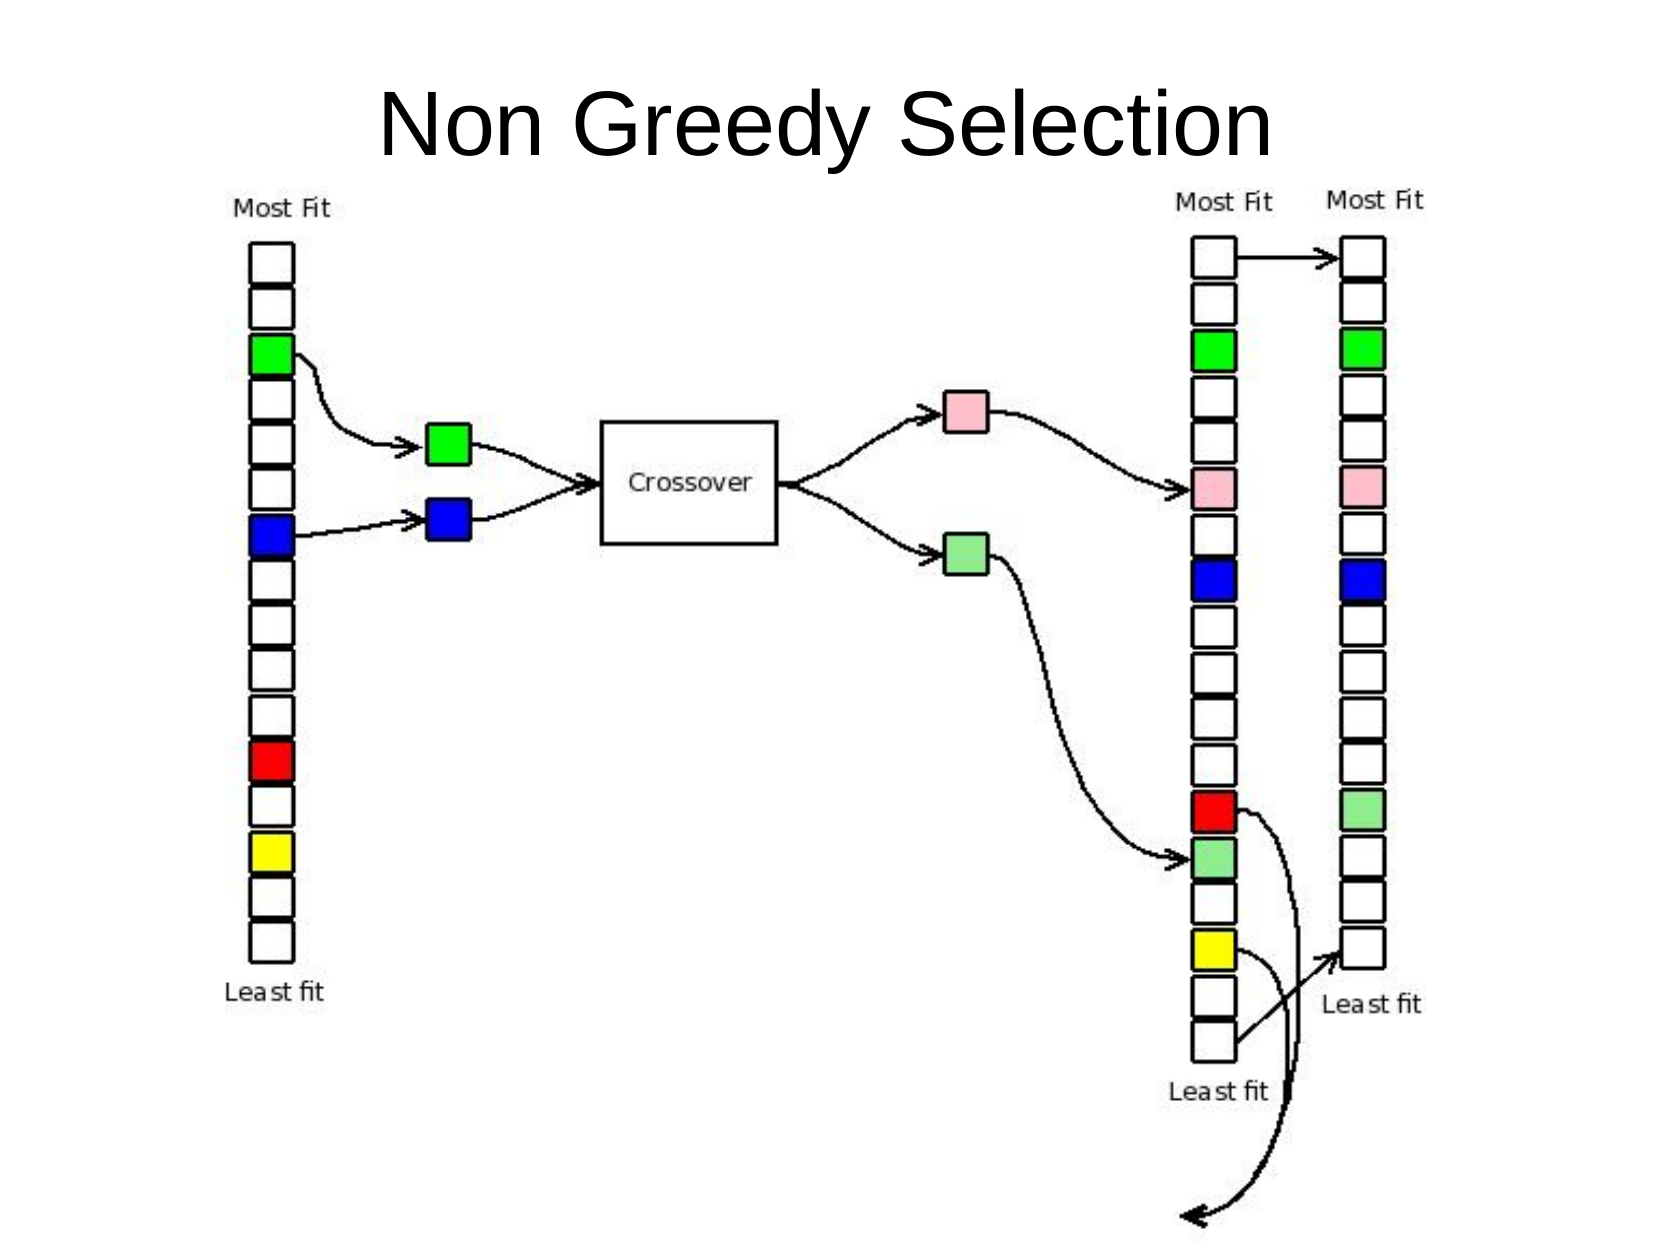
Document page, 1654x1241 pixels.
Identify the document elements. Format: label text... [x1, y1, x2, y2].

picture [225, 187, 1426, 1241]
title Non Greedy Selection [82, 27, 1571, 220]
